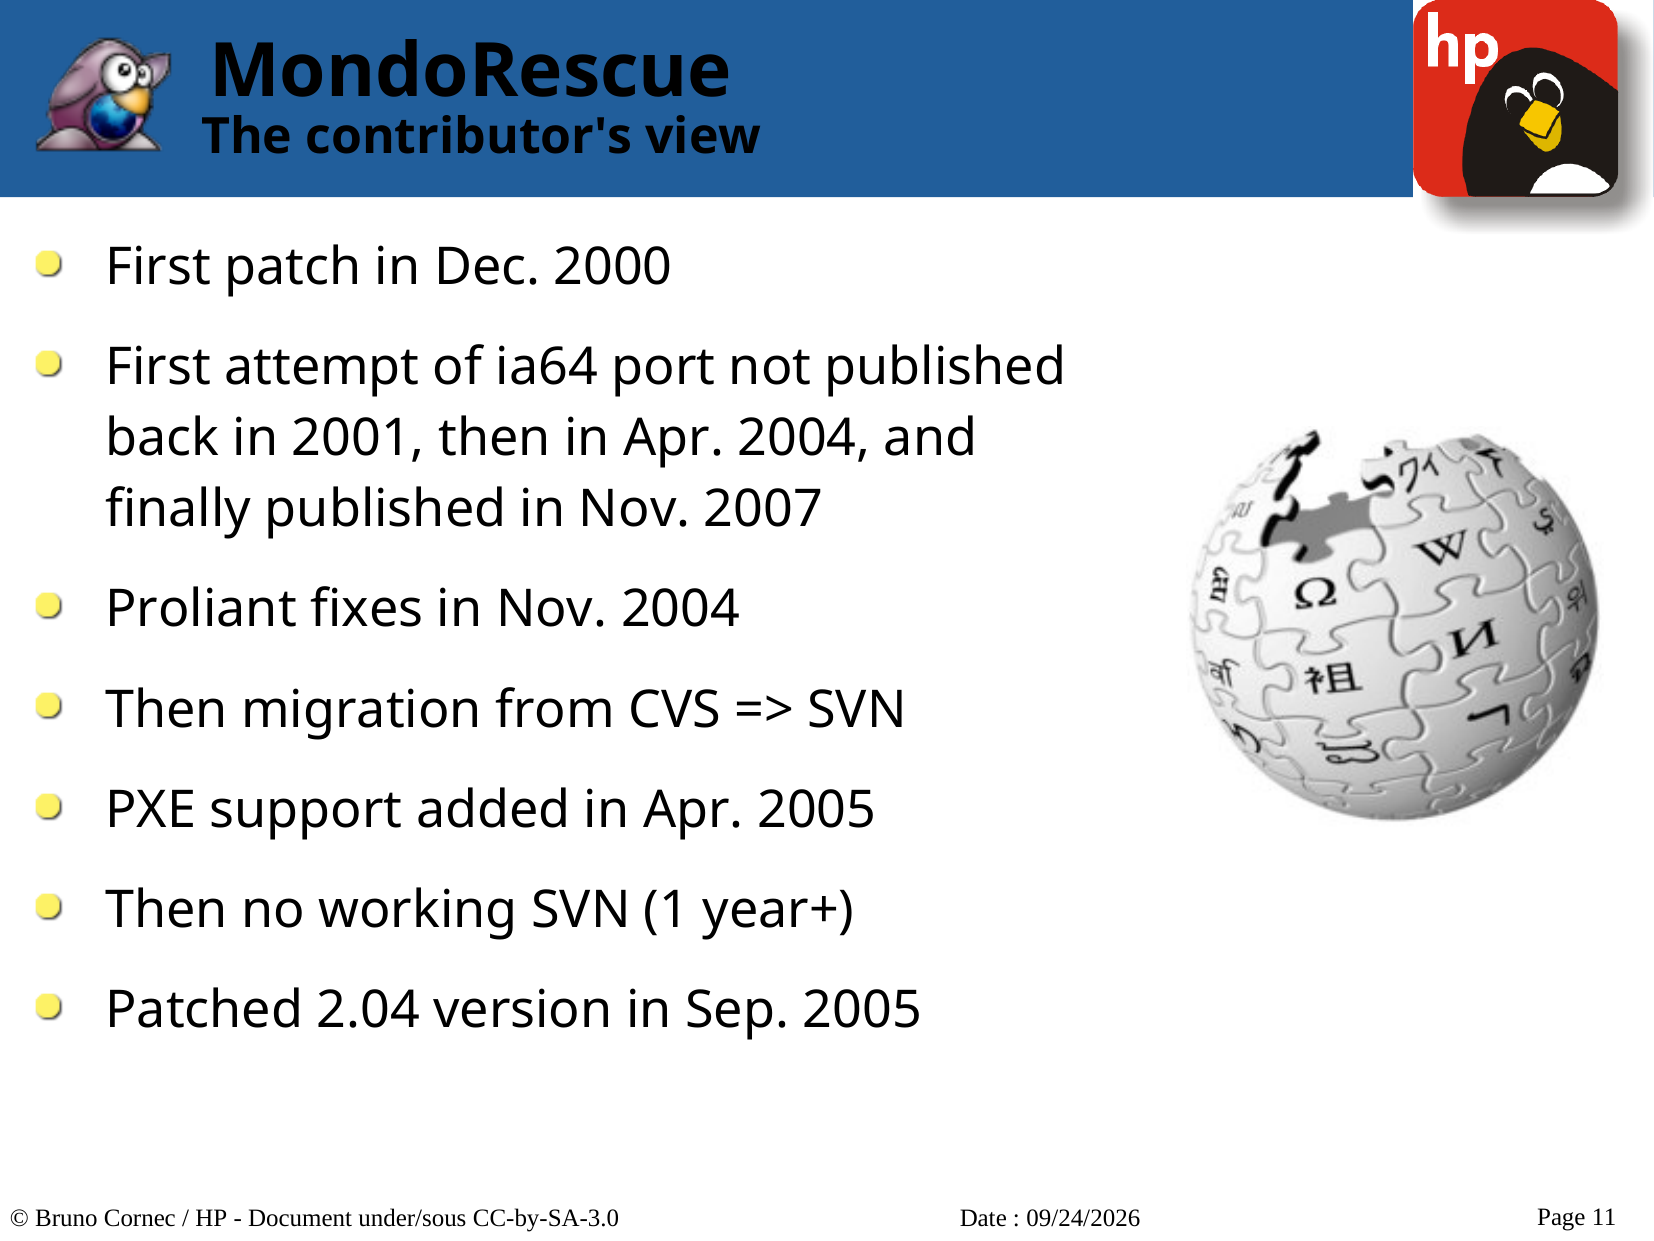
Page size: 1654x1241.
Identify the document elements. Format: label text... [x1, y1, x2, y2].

picture [1413, 0, 1654, 235]
picture [0, 0, 211, 199]
picture [1186, 426, 1604, 843]
list First patch in Dec. 2000 First attempt of ia64 port not published back in 2001, then in Apr. 2004, and finally published in Nov. 2007 Proliant fixes in Nov. 2004 Then migration from CVS => SVN PXE support added in Apr. 2005 Then no working SVN (1 year+) Patched 2.04 version in Sep. 2005 [22, 229, 1134, 1149]
title The contributor's view [201, 32, 1191, 241]
